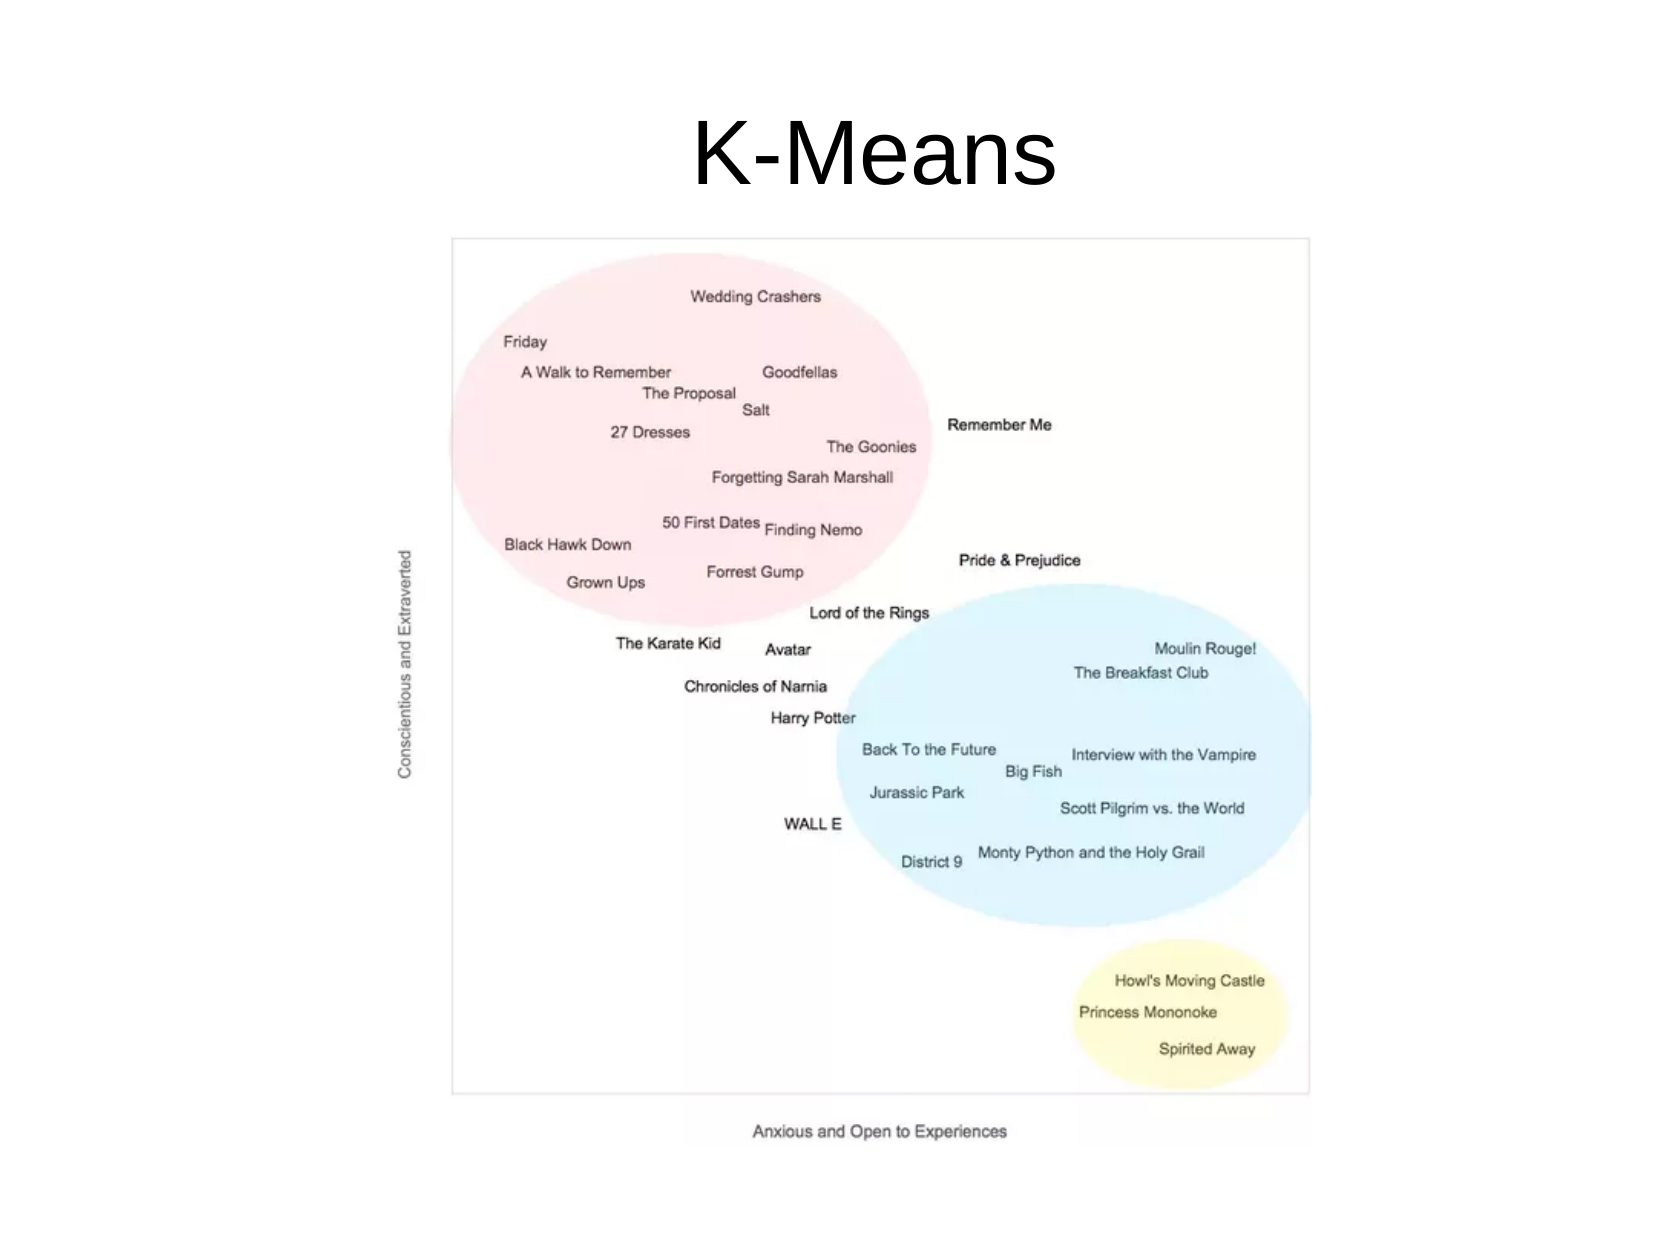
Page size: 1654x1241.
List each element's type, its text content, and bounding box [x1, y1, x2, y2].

title K-Means [82, 49, 1571, 257]
picture [389, 257, 1312, 1146]
